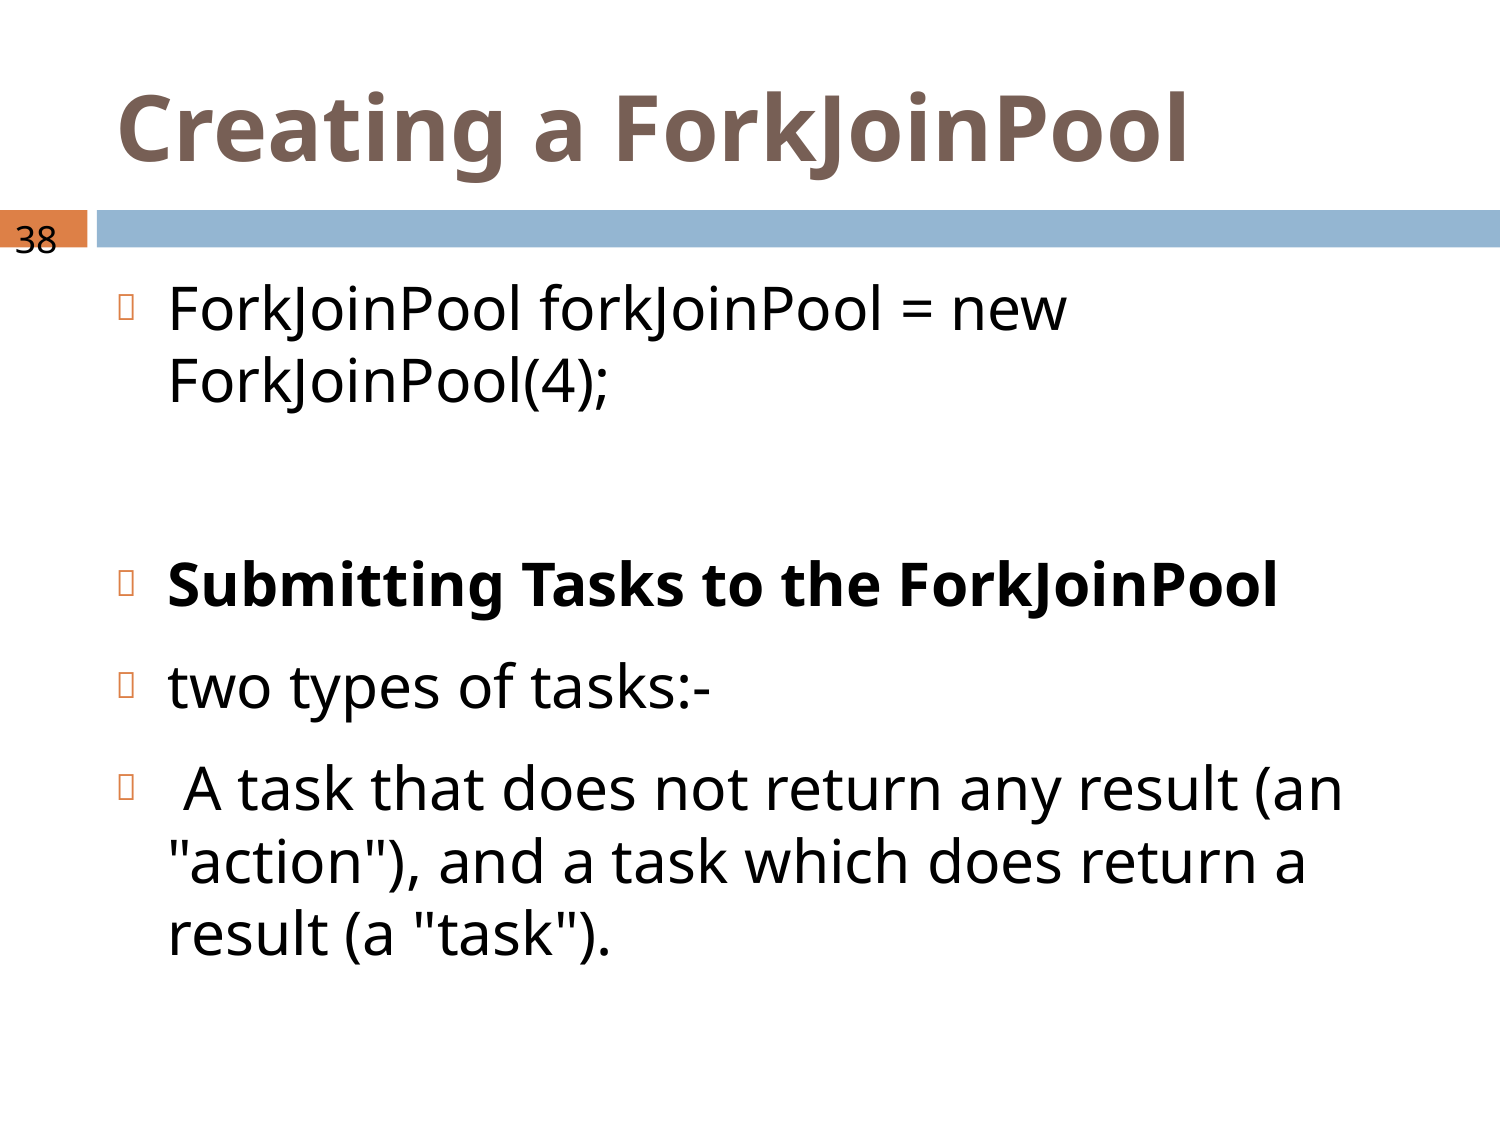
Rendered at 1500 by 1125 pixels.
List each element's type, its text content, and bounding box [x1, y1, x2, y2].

slide_number <number> [0, 208, 88, 249]
title Creating a ForkJoinPool [100, 62, 1438, 225]
list ForkJoinPool forkJoinPool = new ForkJoinPool(4); Submitting Tasks to the ForkJoinPool two types of tasks:- A task that does not return any result (an "action"), and a task which does return a result (a "task"). [100, 262, 1438, 1000]
